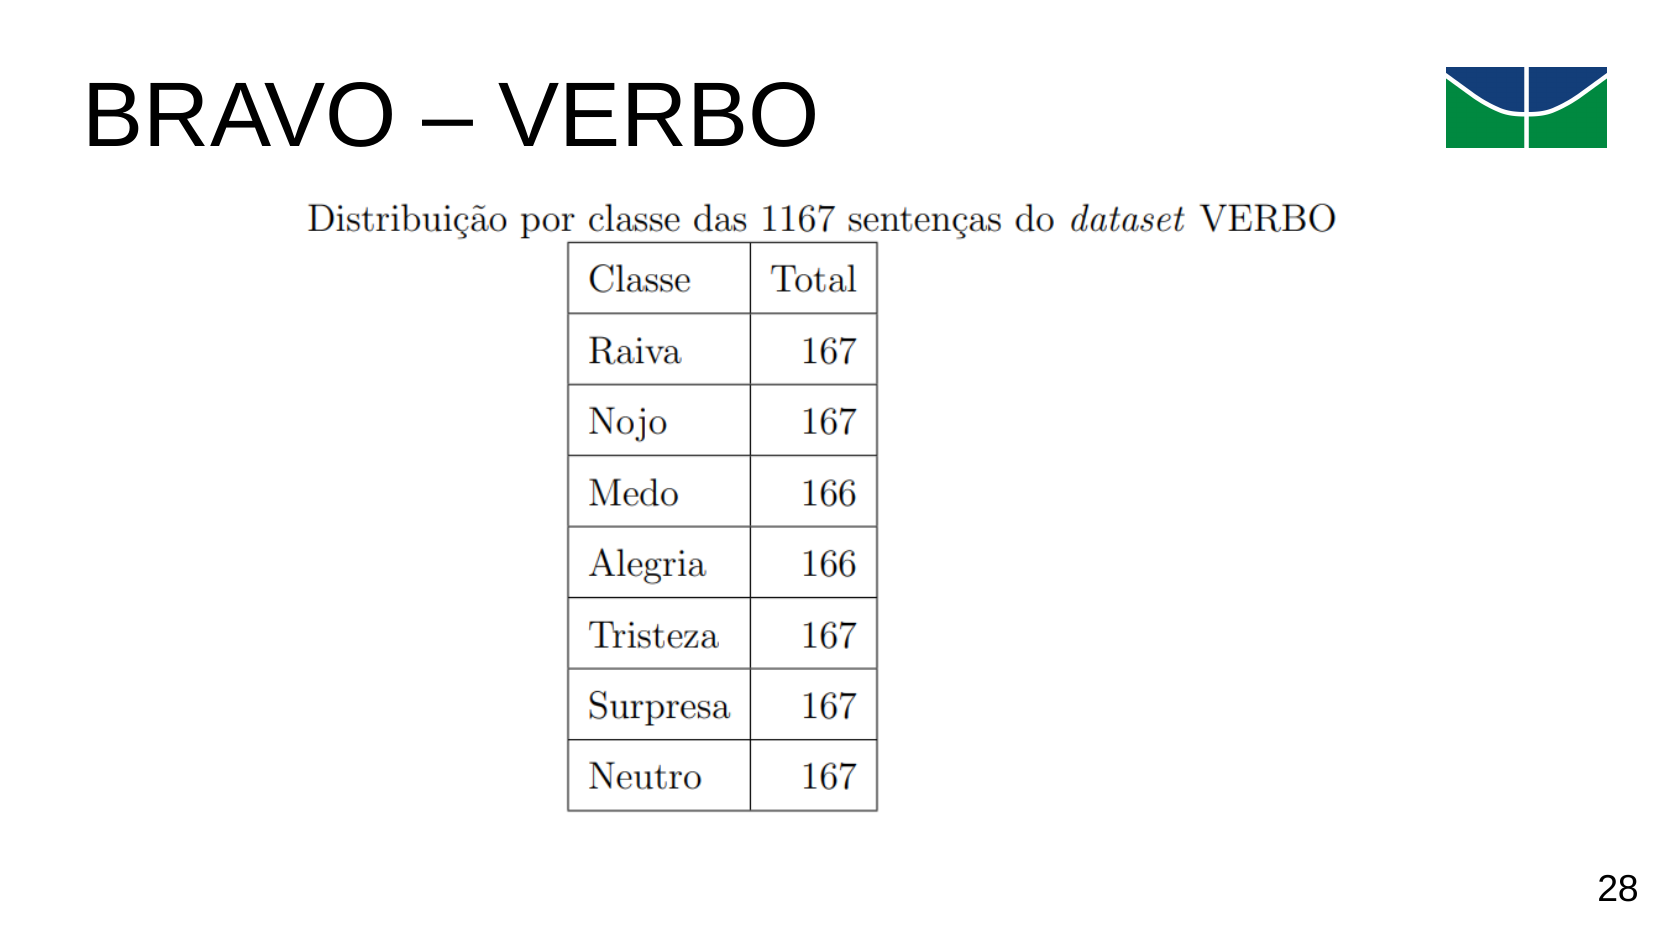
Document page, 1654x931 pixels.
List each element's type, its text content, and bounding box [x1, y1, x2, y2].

title BRAVO – VERBO [82, 37, 1571, 193]
picture [1571, 67, 1607, 148]
text_box <number> [1024, 860, 1654, 931]
picture [305, 184, 1348, 827]
